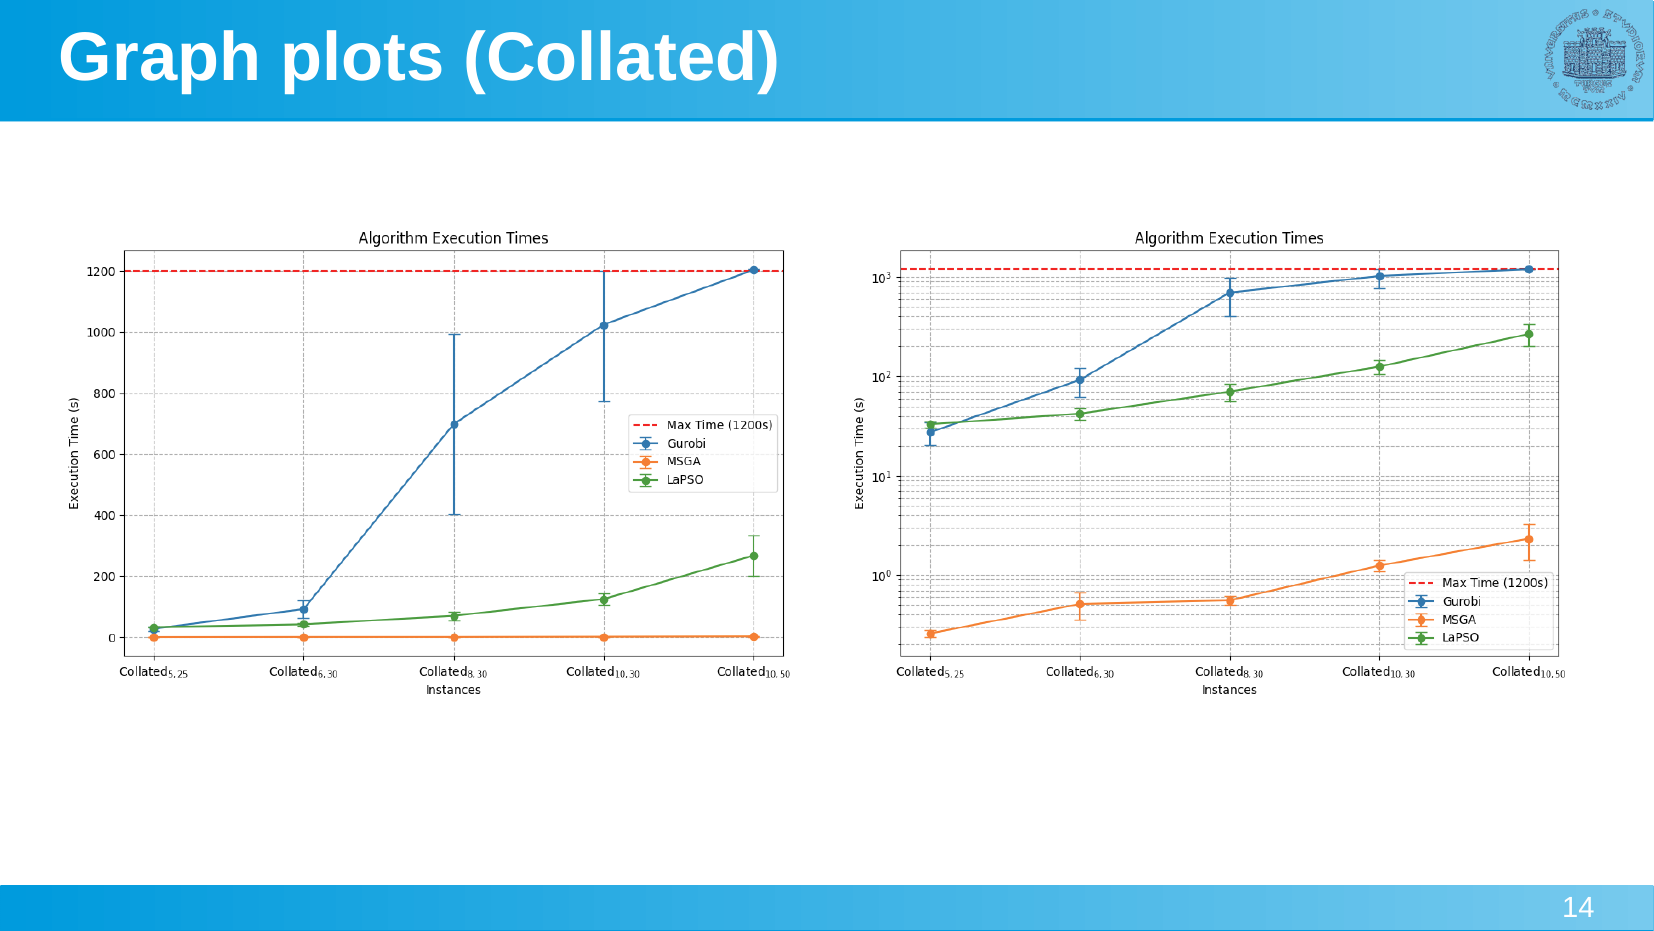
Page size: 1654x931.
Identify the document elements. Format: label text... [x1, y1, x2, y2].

picture [17, 187, 1643, 713]
picture [1537, 0, 1654, 117]
title Graph plots (Collated) [59, 17, 1595, 97]
